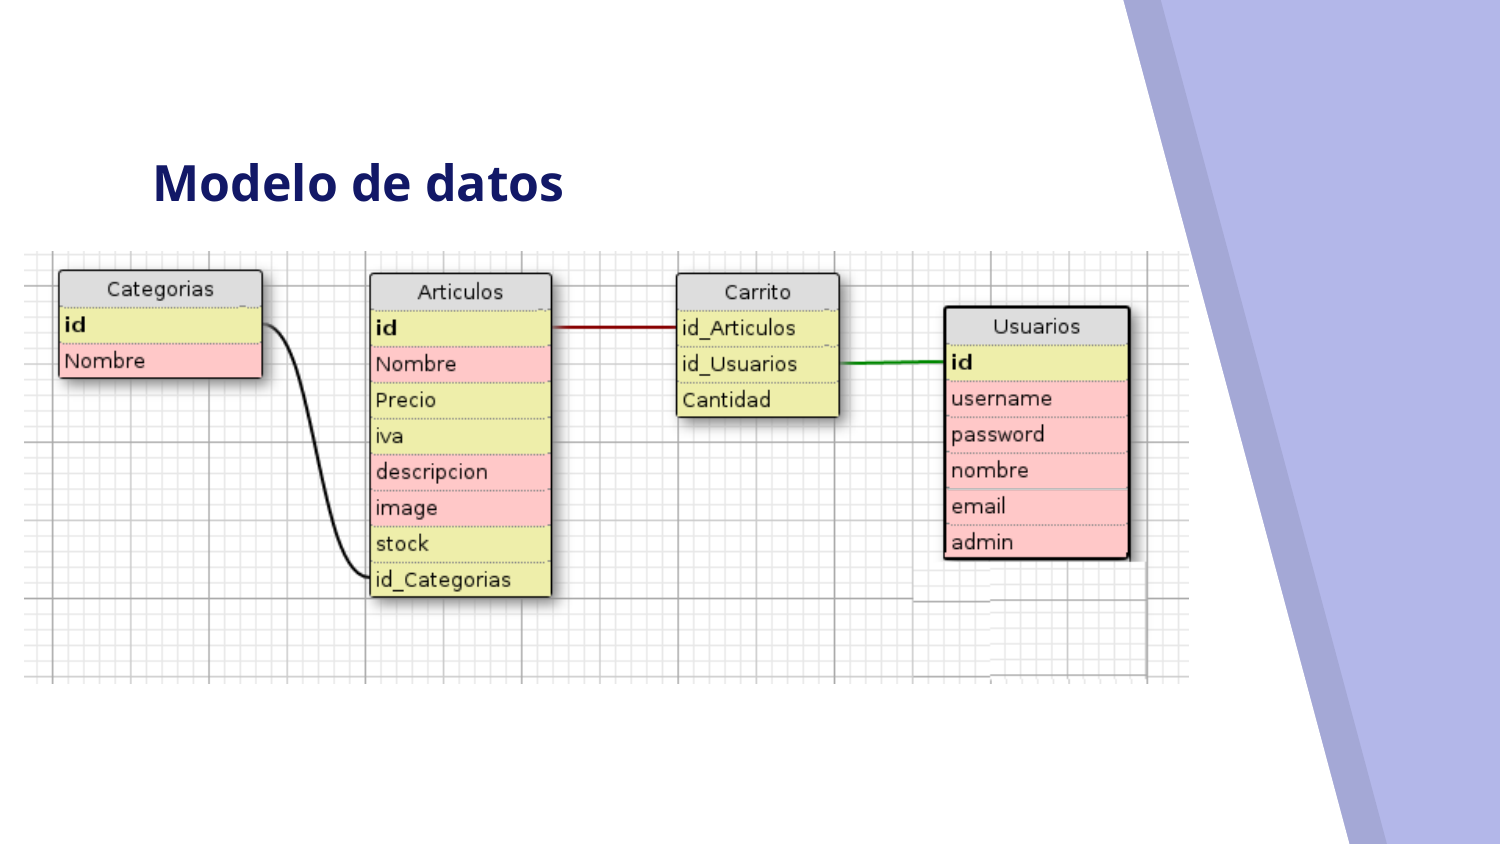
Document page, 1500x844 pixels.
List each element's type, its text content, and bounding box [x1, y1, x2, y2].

text_box Modelo de datos [137, 146, 1011, 227]
picture [24, 251, 1189, 684]
